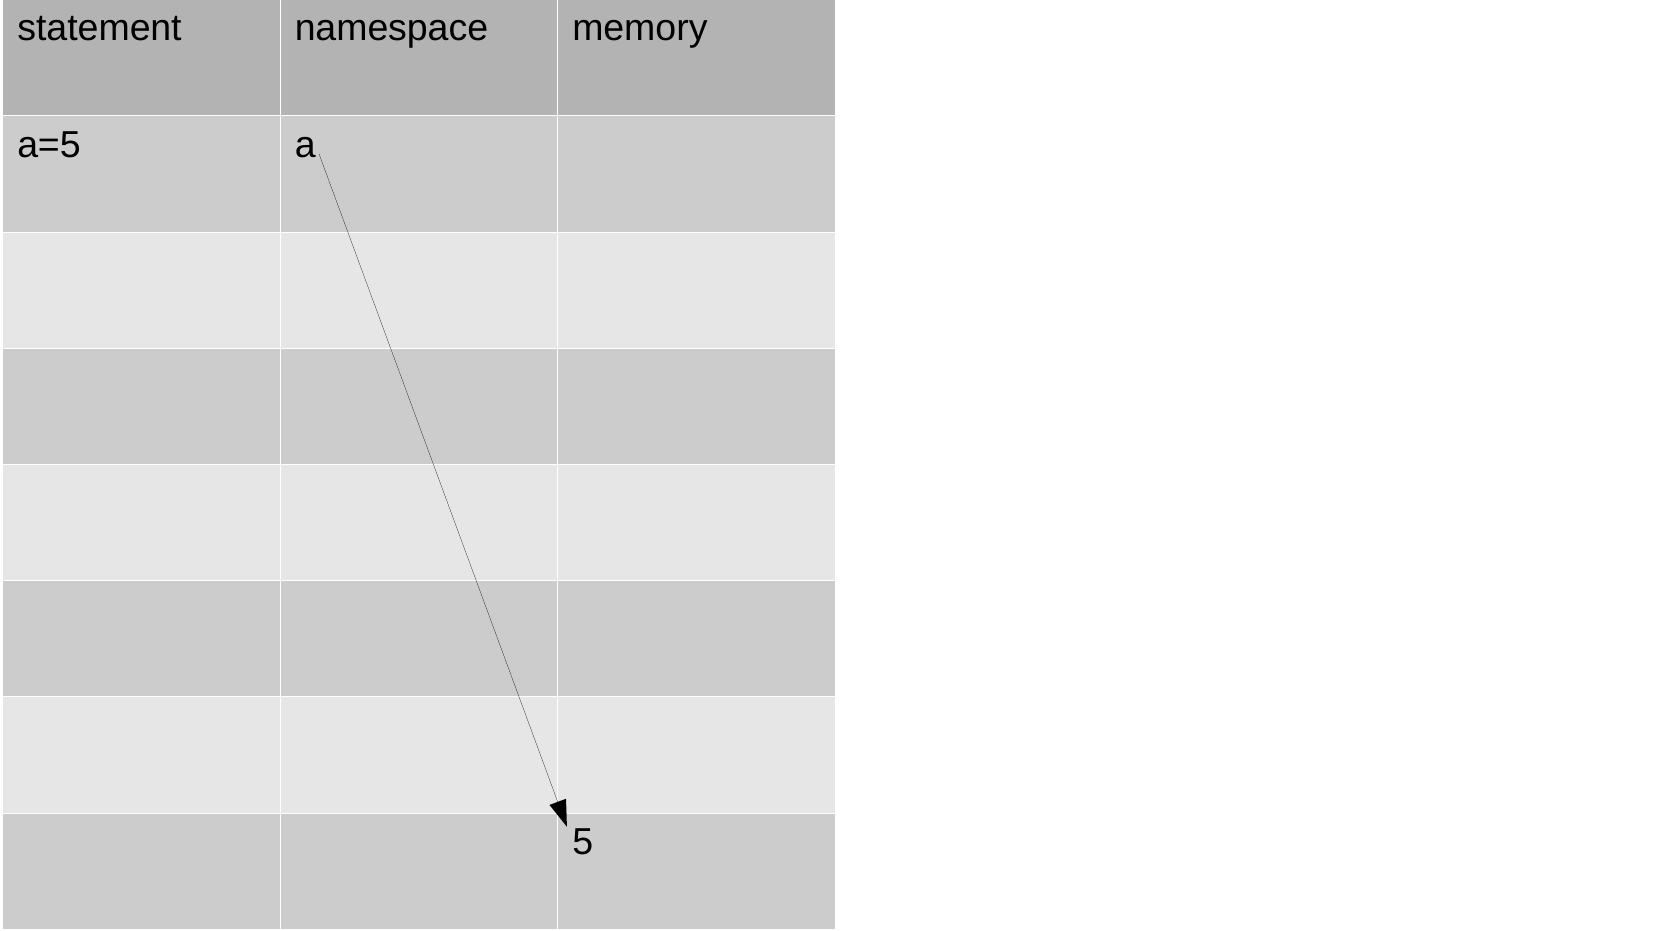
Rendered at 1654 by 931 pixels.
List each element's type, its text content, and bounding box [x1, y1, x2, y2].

table_header statement [3, 0, 280, 115]
table_cell [558, 465, 835, 580]
table_cell [281, 465, 475, 580]
table_cell [392, 349, 557, 464]
table_cell [435, 465, 557, 580]
table_cell [558, 233, 835, 348]
table_cell [3, 581, 280, 696]
table_cell [3, 233, 280, 348]
table_cell [281, 349, 432, 464]
table_cell [3, 814, 280, 929]
table_cell a [281, 116, 557, 232]
table_cell [349, 233, 557, 348]
table_cell [558, 349, 835, 464]
table_cell [558, 697, 835, 813]
table_header memory [558, 0, 835, 115]
table_header namespace [281, 0, 557, 115]
table_cell [520, 697, 557, 796]
table_cell [558, 116, 835, 232]
table_cell a=5 [3, 116, 280, 232]
table_cell [558, 581, 835, 696]
table_cell [281, 581, 518, 696]
table_cell [281, 697, 557, 813]
table_cell [477, 581, 557, 696]
table_cell [3, 349, 280, 464]
table_cell [3, 465, 280, 580]
table_cell 5 [558, 814, 835, 929]
table_cell [281, 233, 390, 348]
table_cell [281, 814, 557, 929]
table_cell [3, 697, 280, 813]
